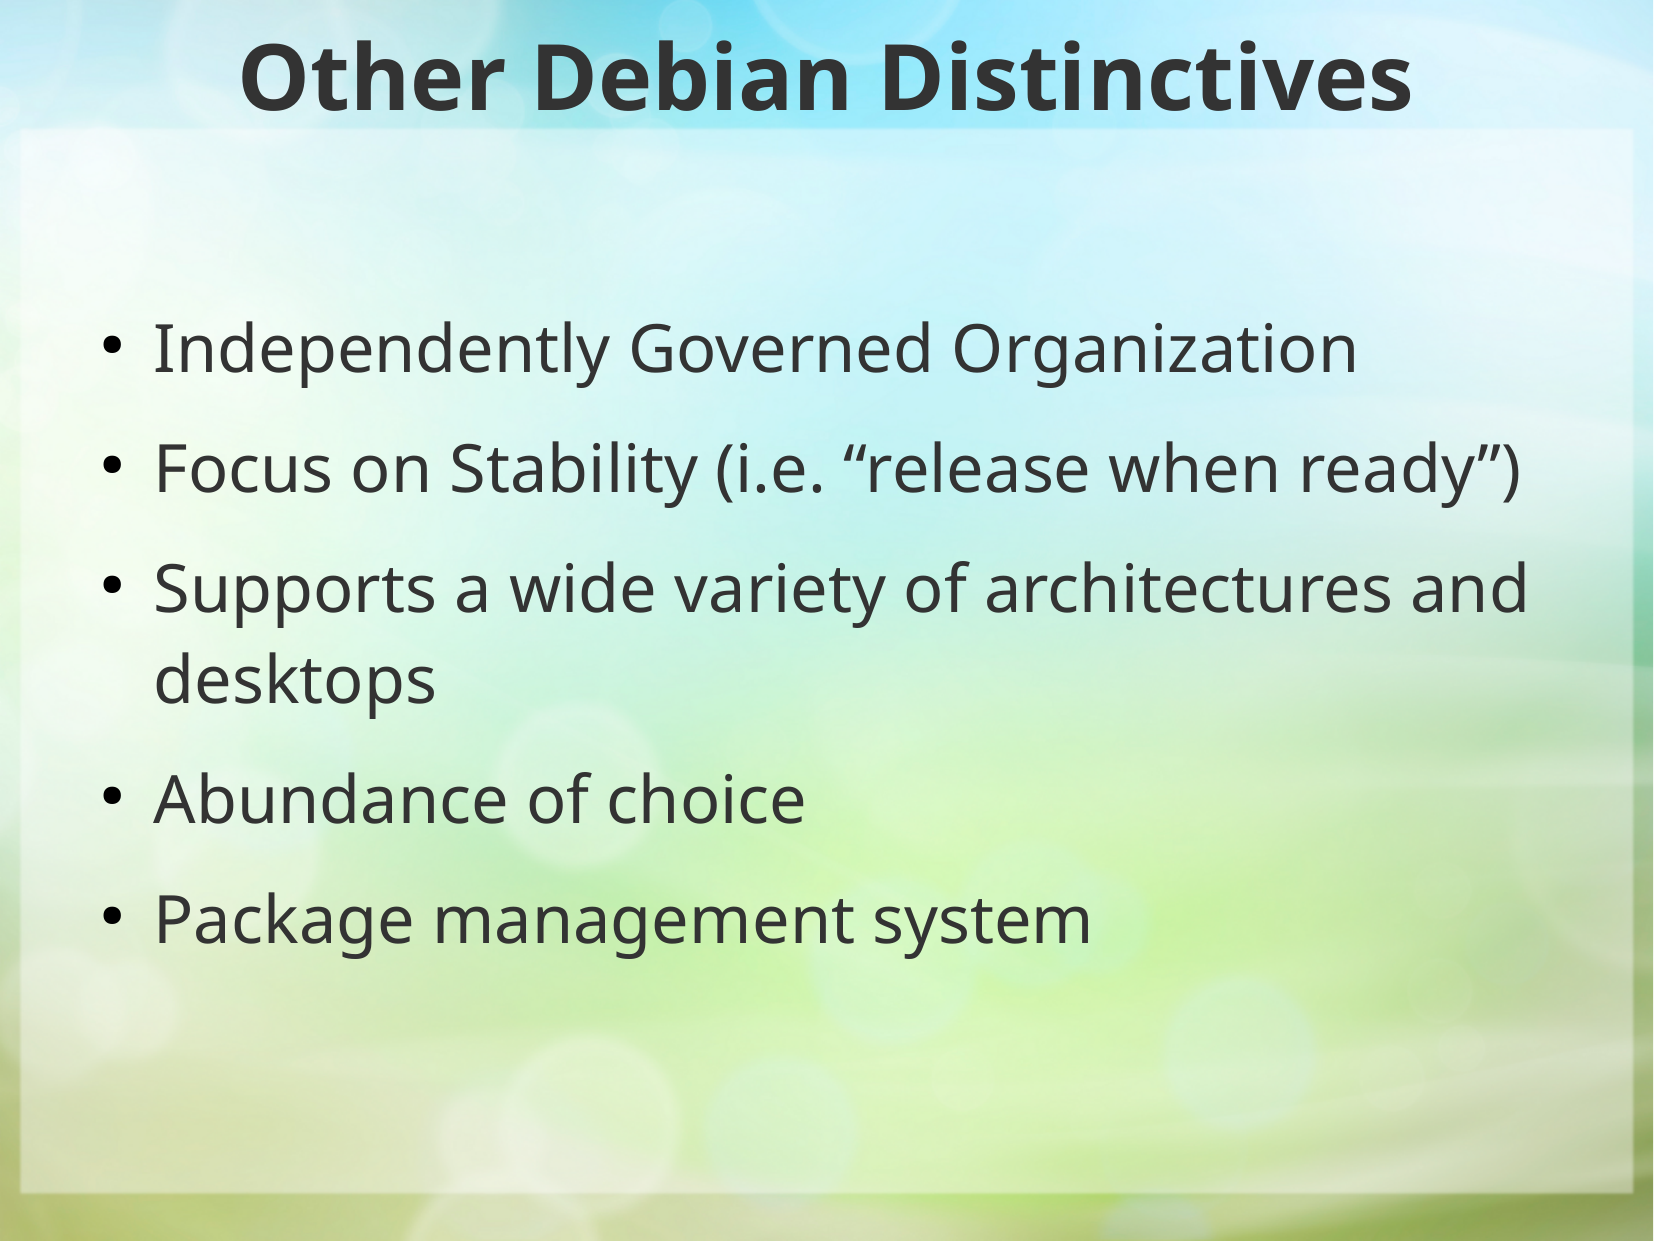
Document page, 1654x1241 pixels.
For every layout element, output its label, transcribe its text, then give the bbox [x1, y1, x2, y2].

list Independently Governed Organization Focus on Stability (i.e. “release when ready”) Supports a wide variety of architectures and desktops Abundance of choice Package management system [82, 222, 1571, 1042]
title Other Debian Distinctives [82, 0, 1571, 151]
picture [0, 0, 1654, 1241]
